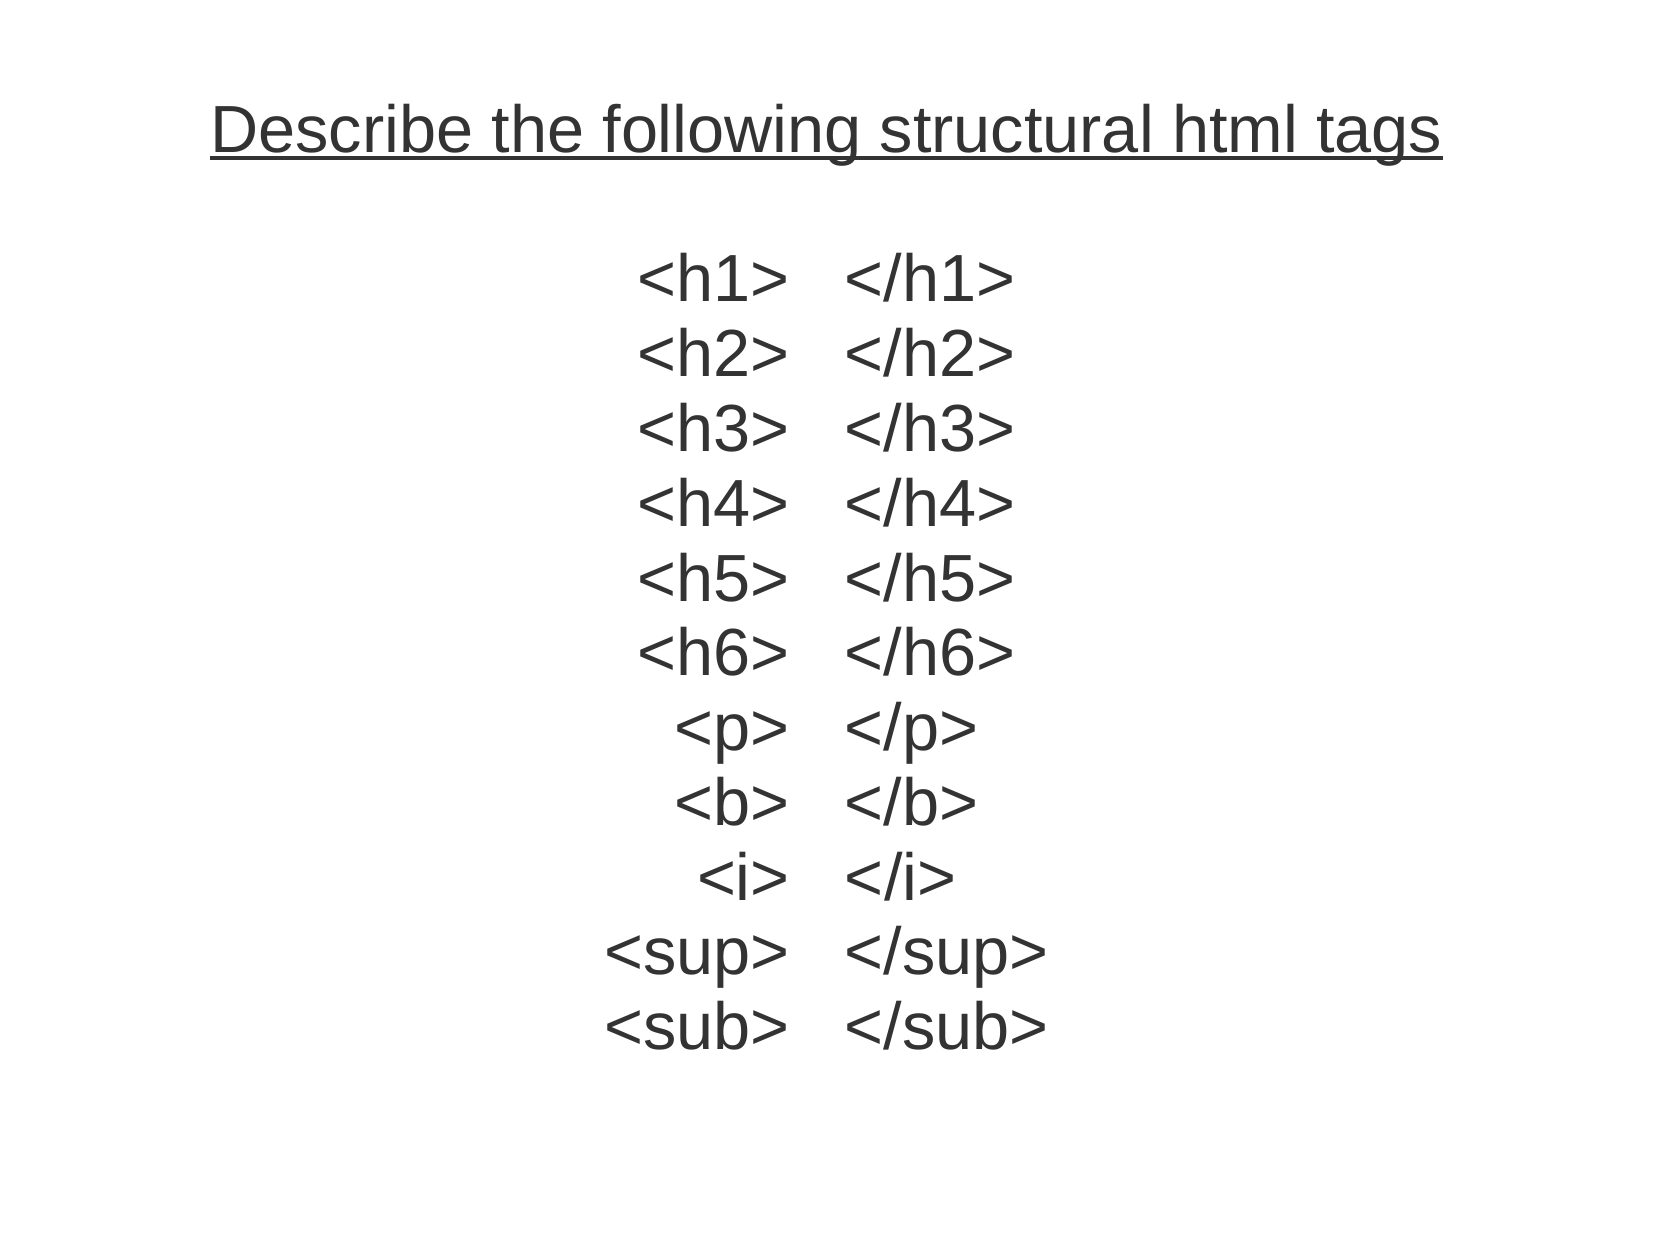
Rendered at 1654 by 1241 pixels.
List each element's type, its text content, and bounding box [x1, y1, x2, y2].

subtitle Describe the following structural html tags <h1> </h1> <h2> </h2> <h3> </h3> <h4> </h4> <h5> </h5> <h6> </h6> <p> </p> <b> </b> <i> </i> <sup> </sup> <sub> </sub> [82, 49, 1571, 1182]
